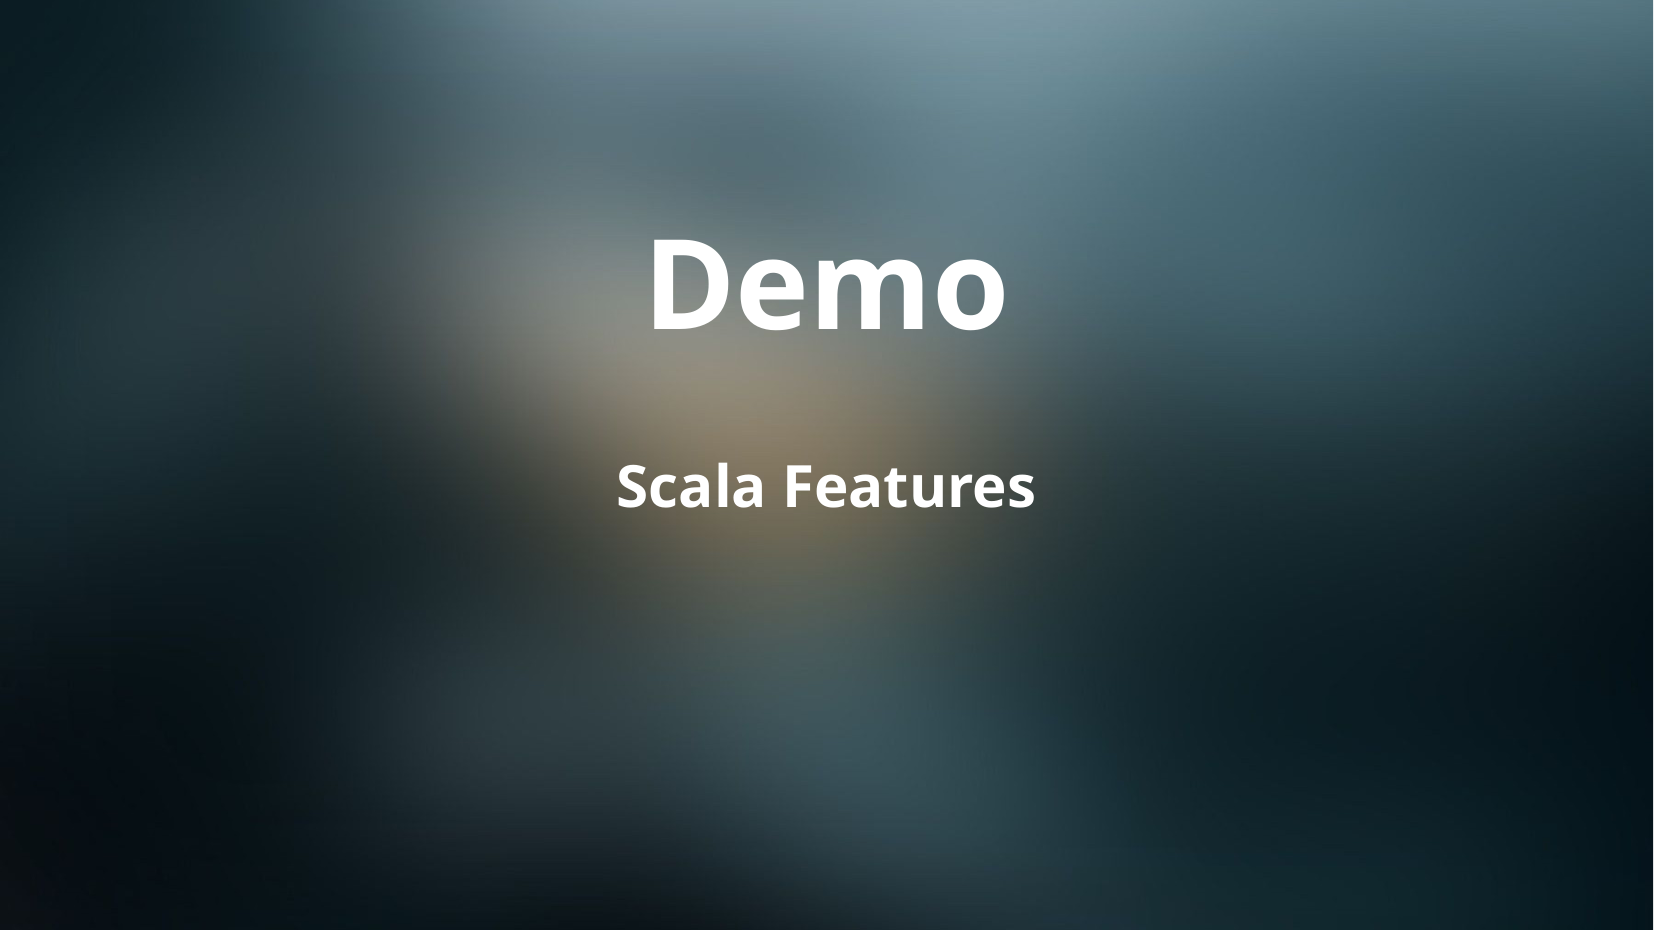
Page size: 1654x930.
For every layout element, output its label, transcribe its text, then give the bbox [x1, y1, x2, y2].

picture [0, 0, 1654, 930]
subtitle Demo Scala Features [82, 180, 1571, 541]
